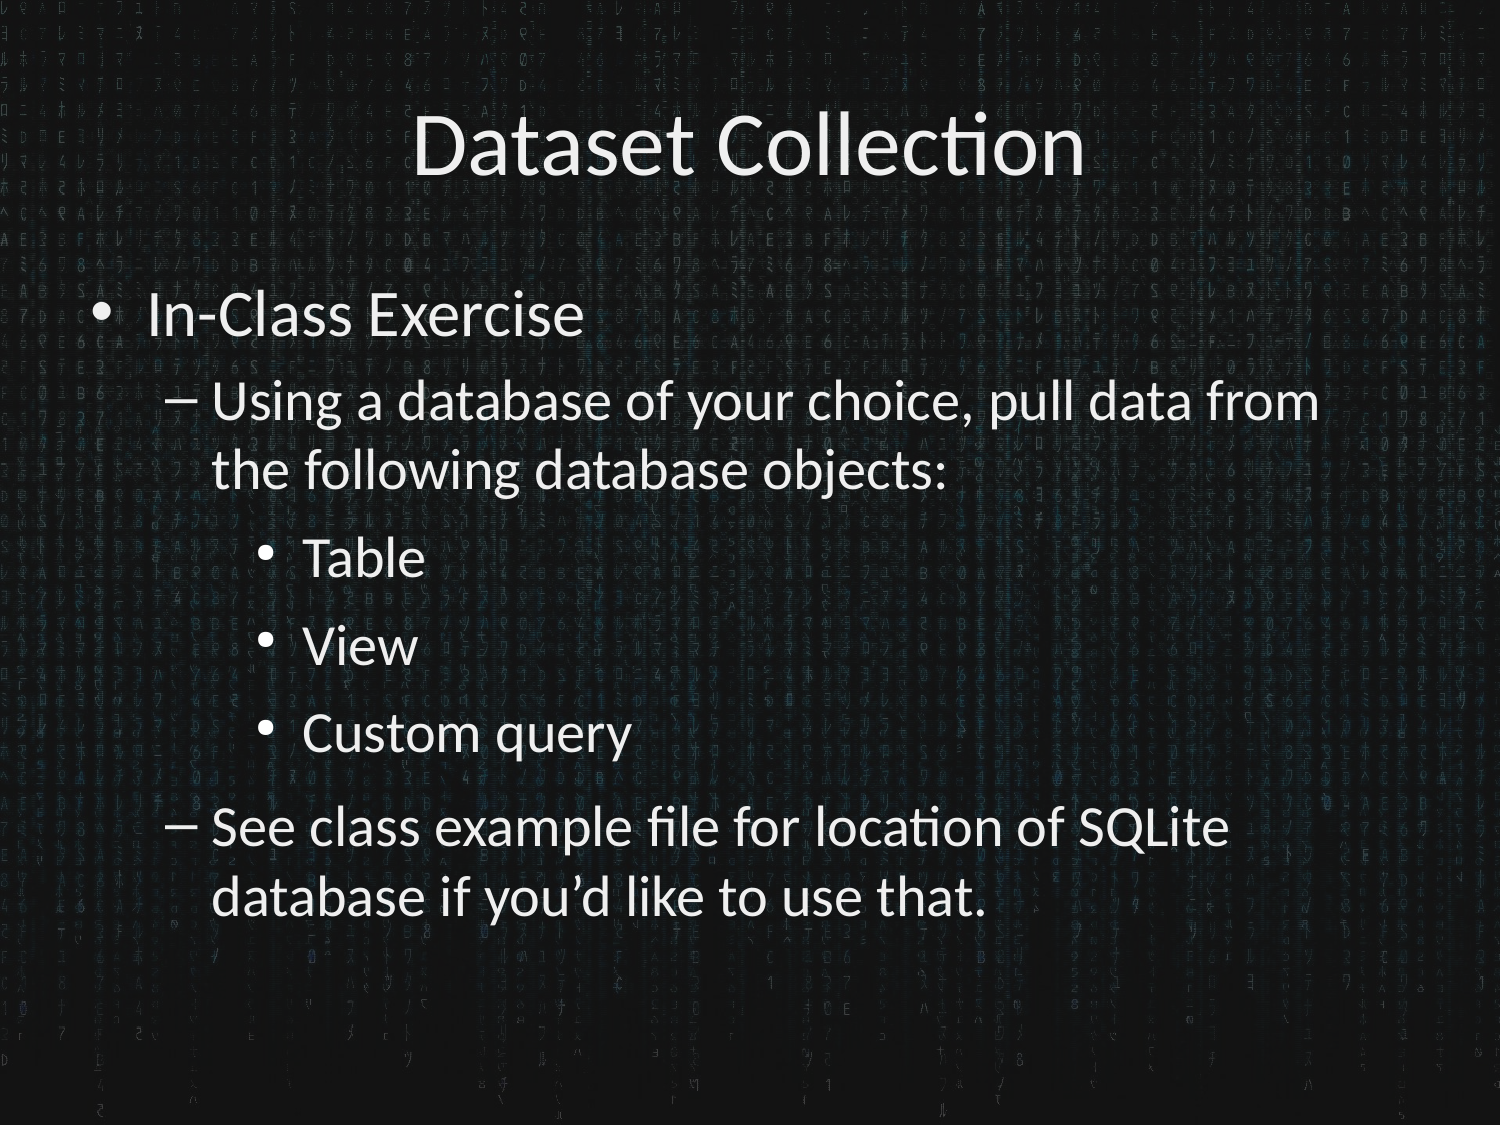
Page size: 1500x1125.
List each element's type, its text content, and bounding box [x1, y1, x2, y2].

title Dataset Collection [75, 45, 1425, 233]
list In-Class Exercise Using a database of your choice, pull data from the following database objects: Table View Custom query See class example file for location of SQLite database if you’d like to use that. [75, 262, 1425, 1005]
text_box [0, 0, 1500, 1125]
